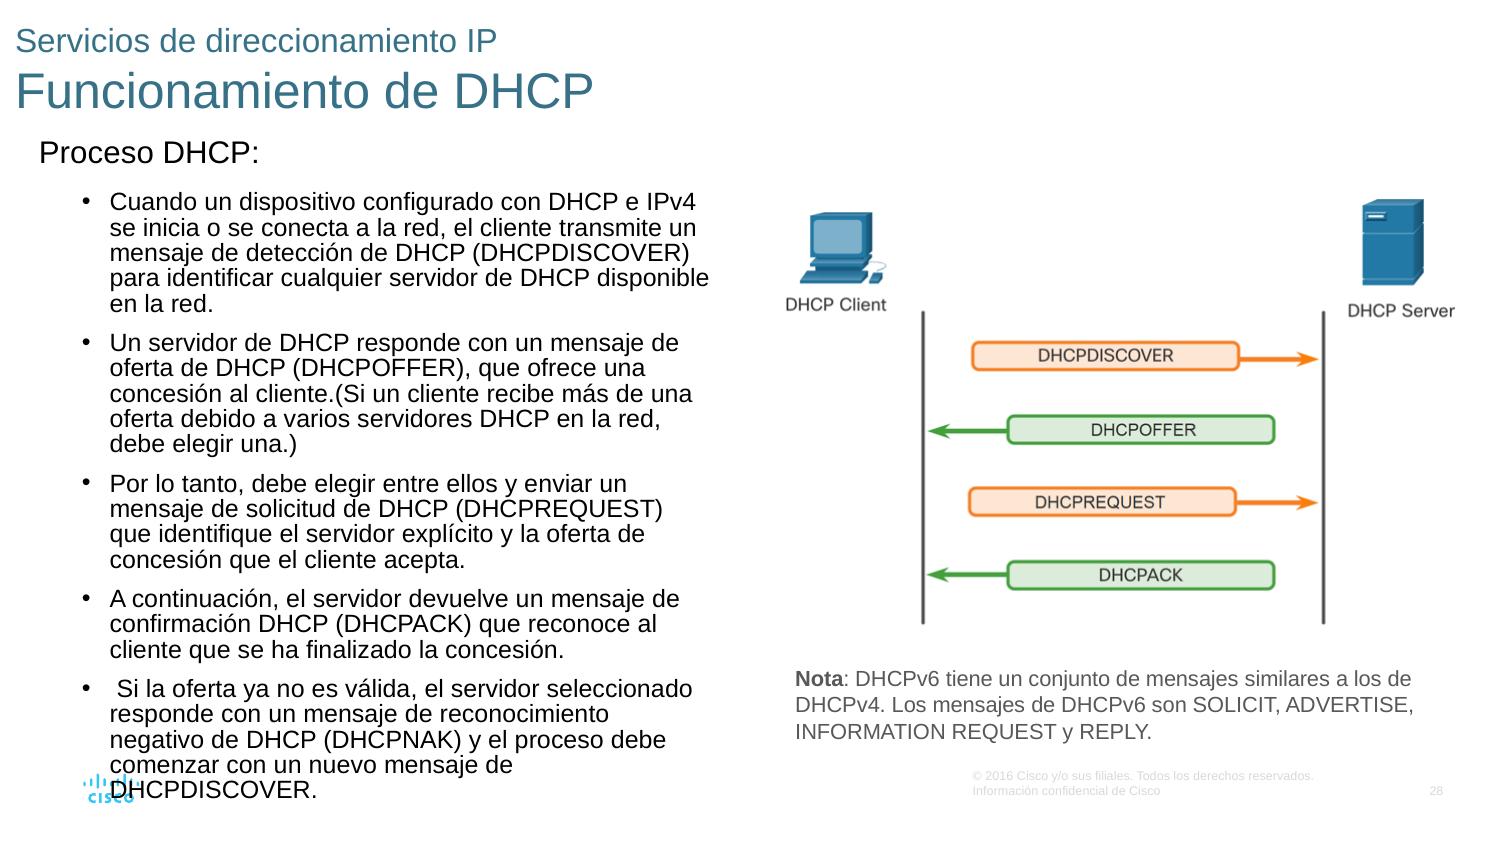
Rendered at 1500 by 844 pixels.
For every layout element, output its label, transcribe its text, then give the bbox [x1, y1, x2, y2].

text_box Nota: DHCPv6 tiene un conjunto de mensajes similares a los de DHCPv4. Los mensajes de DHCPv6 son SOLICIT, ADVERTISE, INFORMATION REQUEST y REPLY. [780, 657, 1483, 751]
list Proceso DHCP: Cuando un dispositivo configurado con DHCP e IPv4 se inicia o se conecta a la red, el cliente transmite un mensaje de detección de DHCP (DHCPDISCOVER) para identificar cualquier servidor de DHCP disponible en la red. Un servidor de DHCP responde con un mensaje de oferta de DHCP (DHCPOFFER), que ofrece una concesión al cliente.(Si un cliente recibe más de una oferta debido a varios servidores DHCP en la red, debe elegir una.) Por lo tanto, debe elegir entre ellos y enviar un mensaje de solicitud de DHCP (DHCPREQUEST) que identifique el servidor explícito y la oferta de concesión que el cliente acepta. A continuación, el servidor devuelve un mensaje de confirmación DHCP (DHCPACK) que reconoce al cliente que se ha finalizado la concesión. Si la oferta ya no es válida, el servidor seleccionado responde con un mensaje de reconocimiento negativo de DHCP (DHCPNAK) y el proceso debe comenzar con un nuevo mensaje de DHCPDISCOVER. [23, 131, 742, 753]
picture [780, 199, 1462, 645]
title Servicios de direccionamiento IP Funcionamiento de DHCP [0, 6, 1500, 131]
